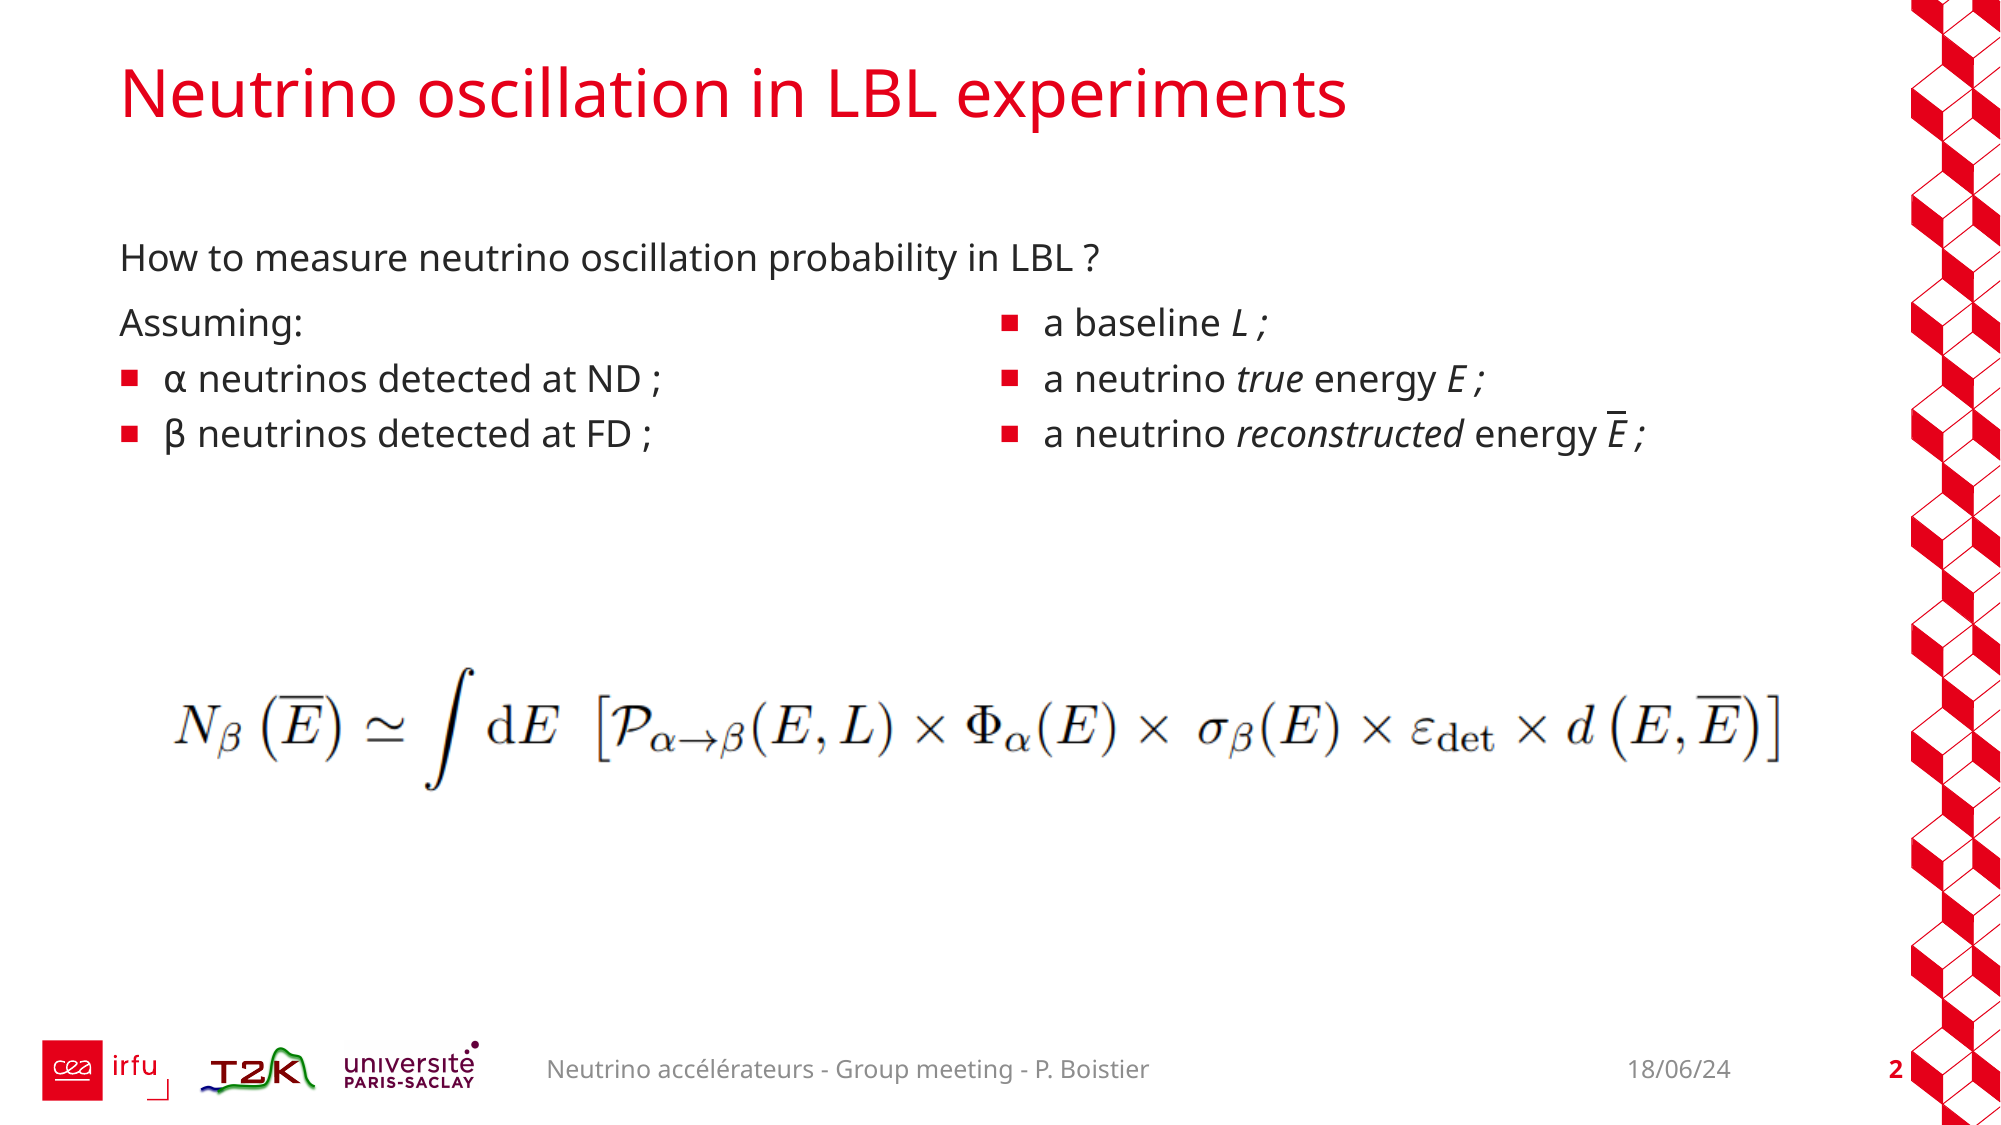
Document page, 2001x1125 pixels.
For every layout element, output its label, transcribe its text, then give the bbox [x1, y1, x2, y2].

picture [196, 1040, 318, 1101]
title Neutrino oscillation in LBL experiments [119, 52, 1881, 196]
picture [166, 657, 1790, 800]
list How to measure neutrino oscillation probability in LBL ? [119, 226, 1880, 291]
list Assuming: α neutrinos detected at ND ; β neutrinos detected at FD ; a baseline L ; a neutrino true energy E ; a neutrino reconstructed energy E ; [119, 291, 1880, 597]
picture [344, 1040, 479, 1089]
